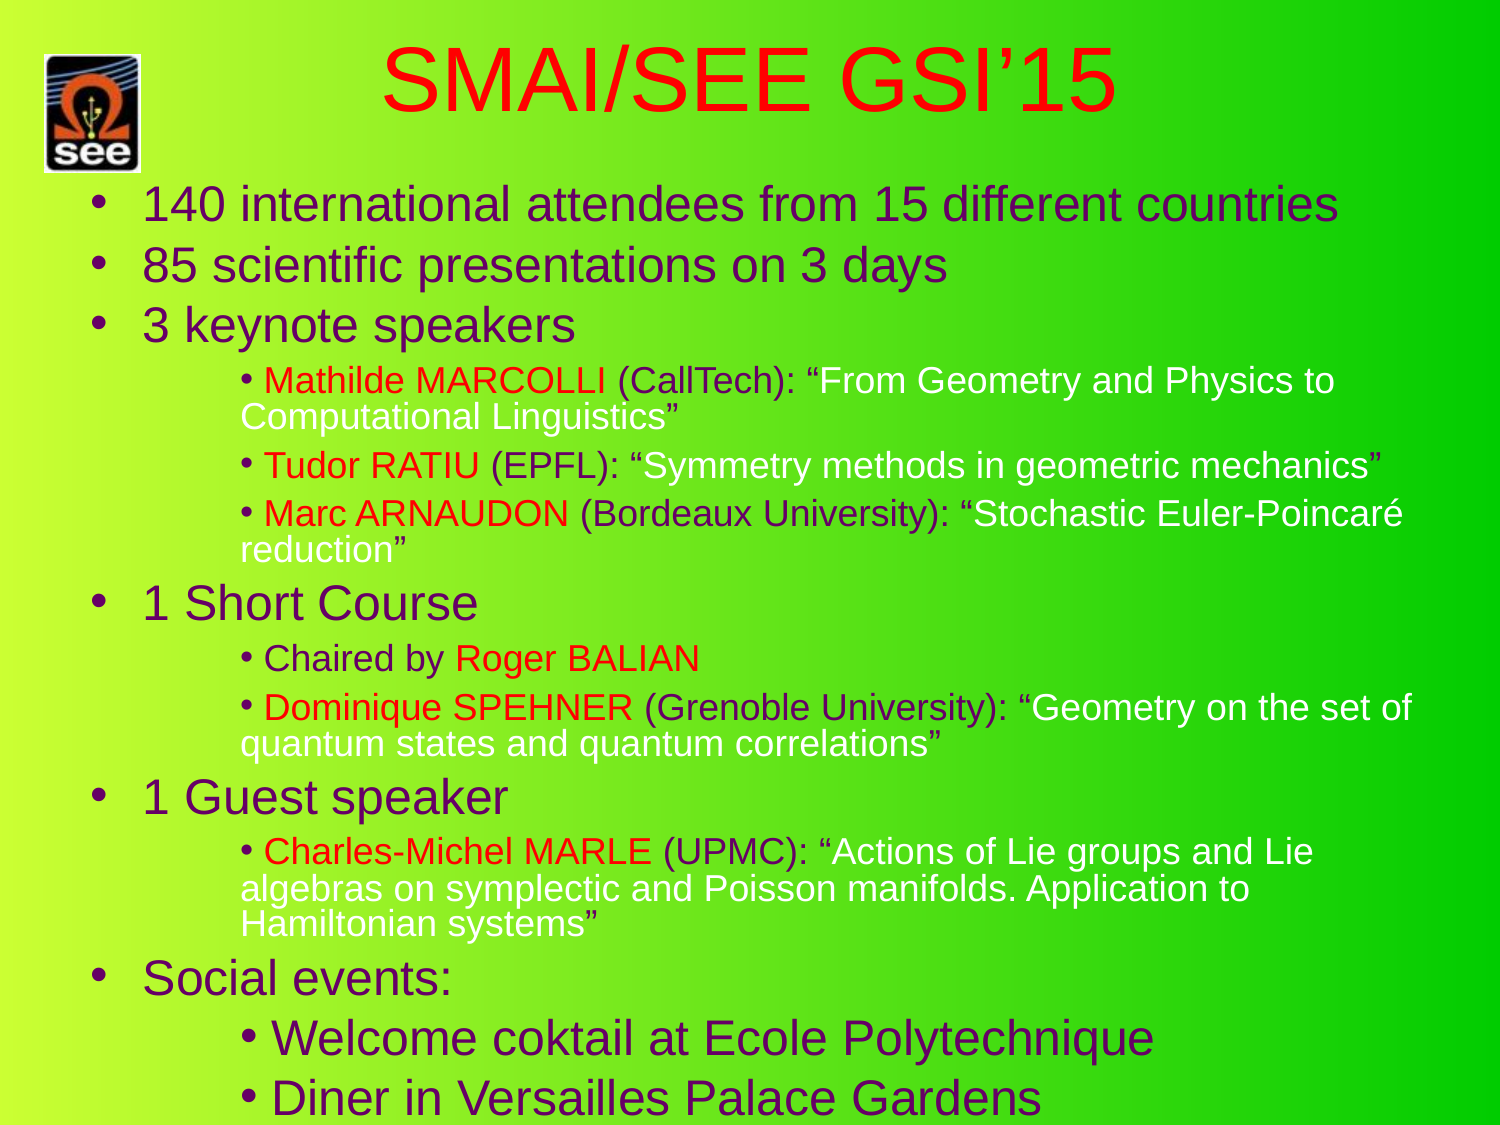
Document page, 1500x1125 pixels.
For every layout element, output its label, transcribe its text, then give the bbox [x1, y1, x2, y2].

text_box SMAI/SEE GSI’15 [75, 1, 1426, 149]
text_box 140 international attendees from 15 different countries 85 scientific presentations on 3 days 3 keynote speakers Mathilde MARCOLLI (CallTech): “From Geometry and Physics to Computational Linguistics” Tudor RATIU (EPFL): “Symmetry methods in geometric mechanics” Marc ARNAUDON (Bordeaux University): “Stochastic Euler-Poincaré reduction” 1 Short Course Chaired by Roger BALIAN Dominique SPEHNER (Grenoble University): “Geometry on the set of quantum states and quantum correlations” 1 Guest speaker Charles-Michel MARLE (UPMC): “Actions of Lie groups and Lie algebras on symplectic and Poisson manifolds. Application to Hamiltonian systems” Social events: Welcome coktail at Ecole Polytechnique Diner in Versailles Palace Gardens [75, 176, 1447, 1000]
